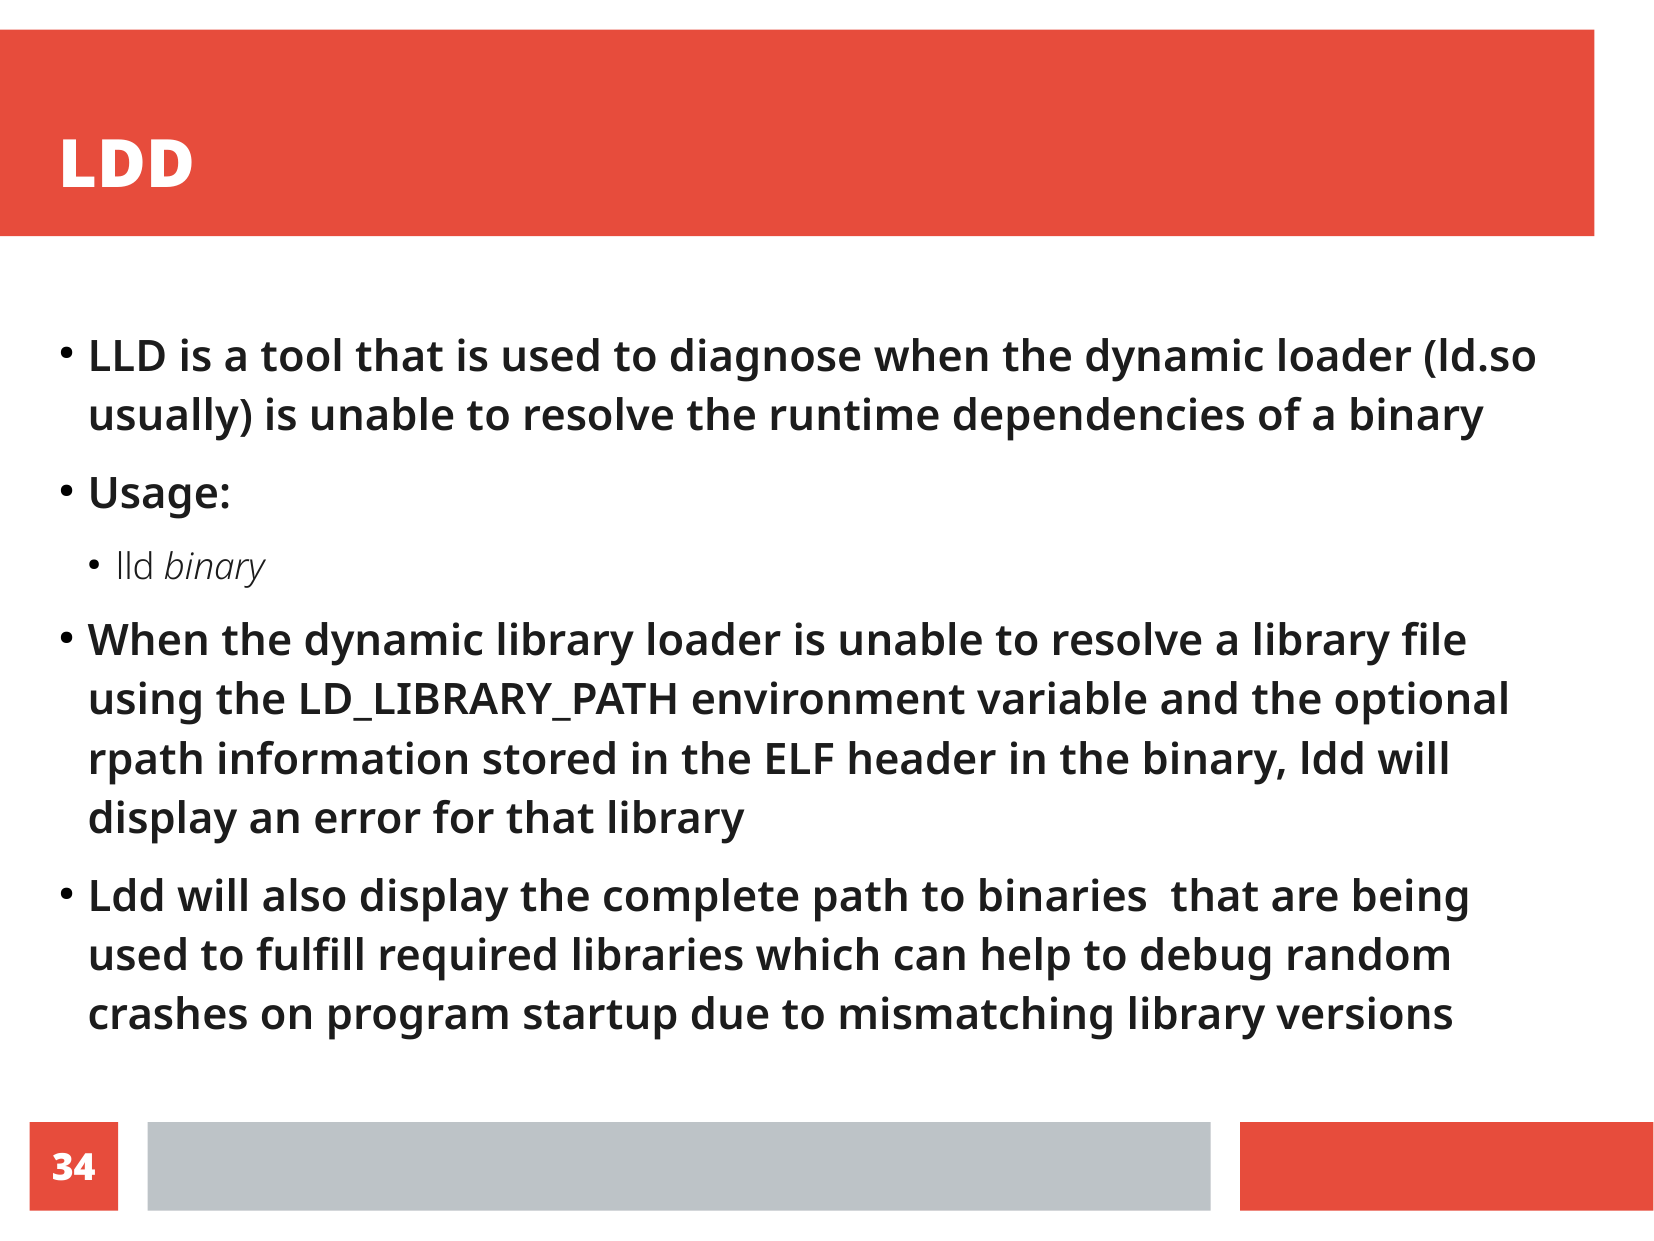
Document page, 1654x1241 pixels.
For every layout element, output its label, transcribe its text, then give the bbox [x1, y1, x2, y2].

title LDD [59, 59, 1595, 207]
list LLD is a tool that is used to diagnose when the dynamic loader (ld.so usually) is unable to resolve the runtime dependencies of a binary Usage: lld binary When the dynamic library loader is unable to resolve a library file using the LD_LIBRARY_PATH environment variable and the optional rpath information stored in the ELF header in the binary, ldd will display an error for that library Ldd will also display the complete path to binaries that are being used to fulfill required libraries which can help to debug random crashes on program startup due to mismatching library versions [59, 324, 1565, 1093]
